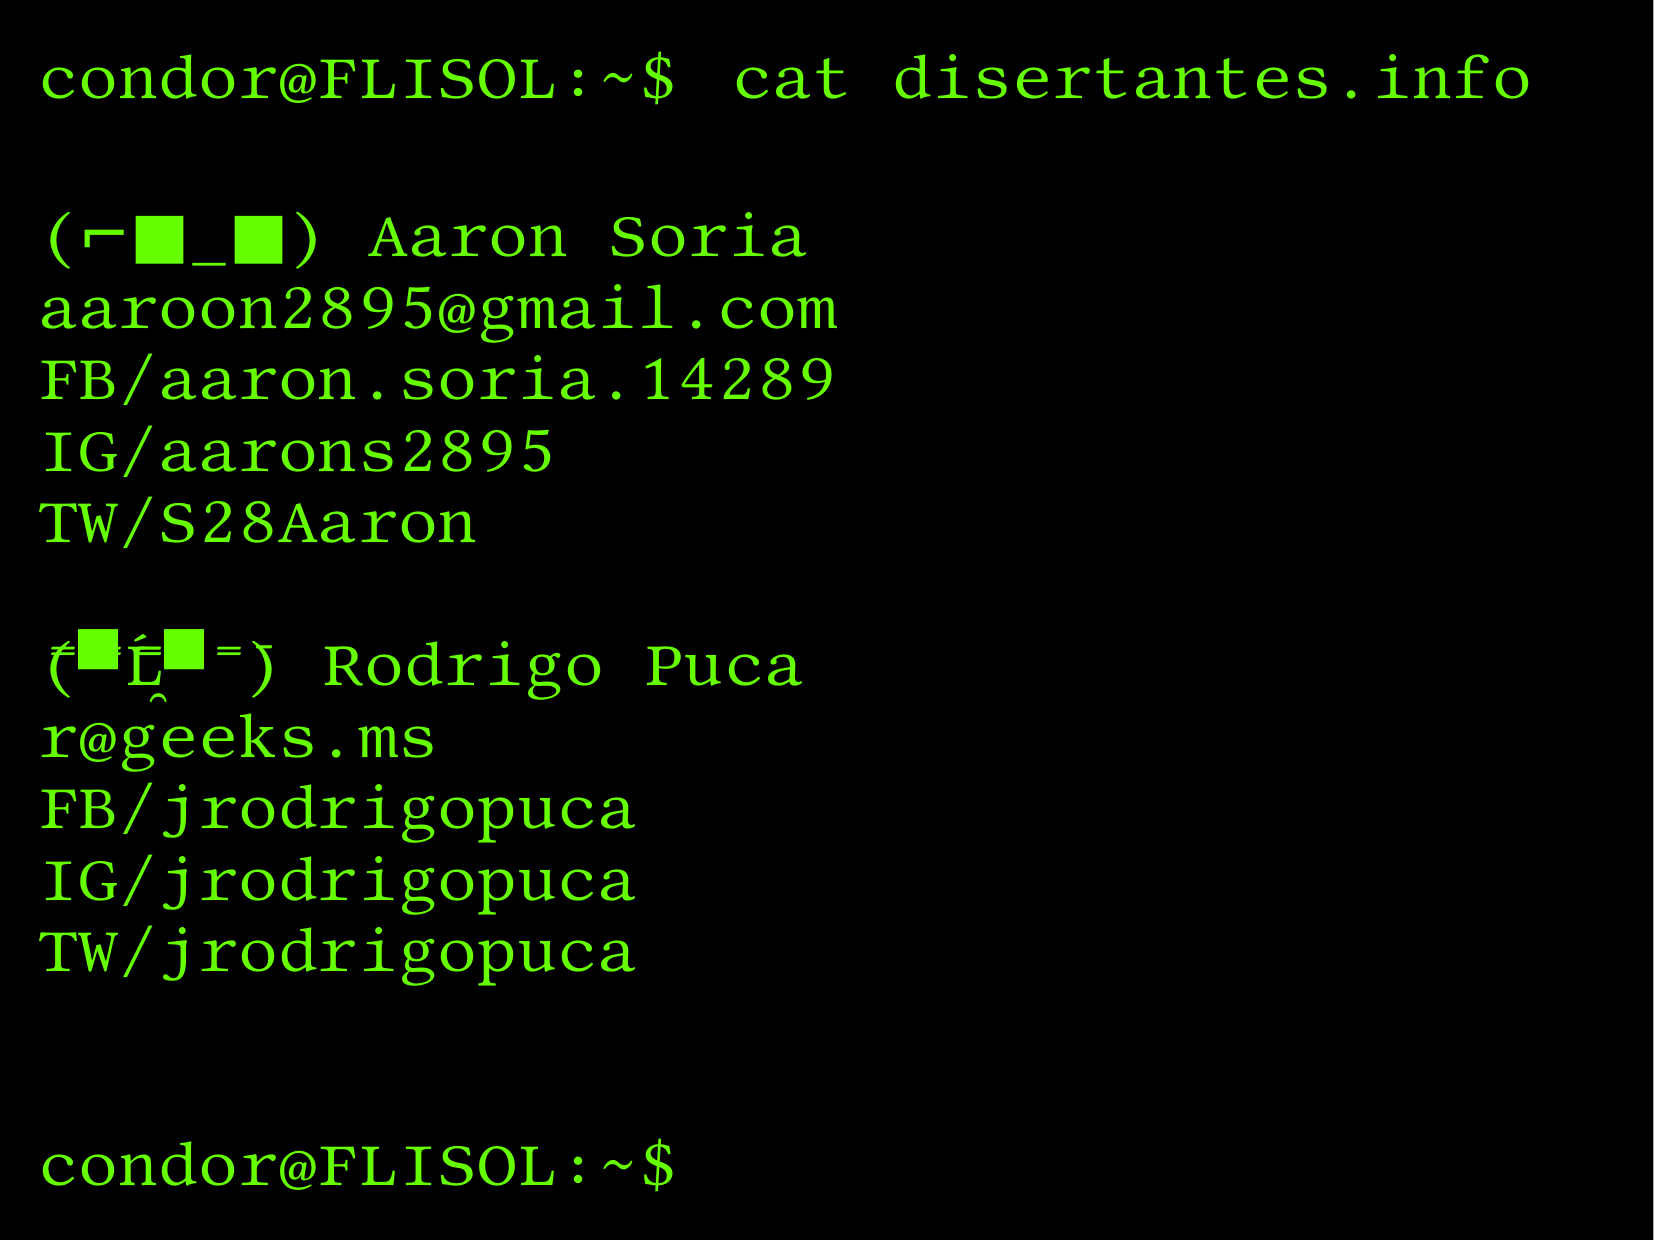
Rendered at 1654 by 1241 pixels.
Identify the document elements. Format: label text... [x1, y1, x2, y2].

text_box (⌐■_■) Aaron Soria aaroon2895@gmail.com FB/aaron.soria.14289 IG/aarons2895 TW/S28Aaron (̿▀̿ ̿Ĺ̯̿̿▀̿ ̿)̄ Rodrigo Puca r@geeks.ms FB/jrodrigopuca IG/jrodrigopuca TW/jrodrigopuca [23, 193, 1630, 995]
text_box cat disertantes.info [717, 35, 1548, 122]
text_box condor@FLISOL:~$ [23, 35, 1630, 193]
text_box condor@FLISOL:~$ [23, 1122, 1630, 1241]
